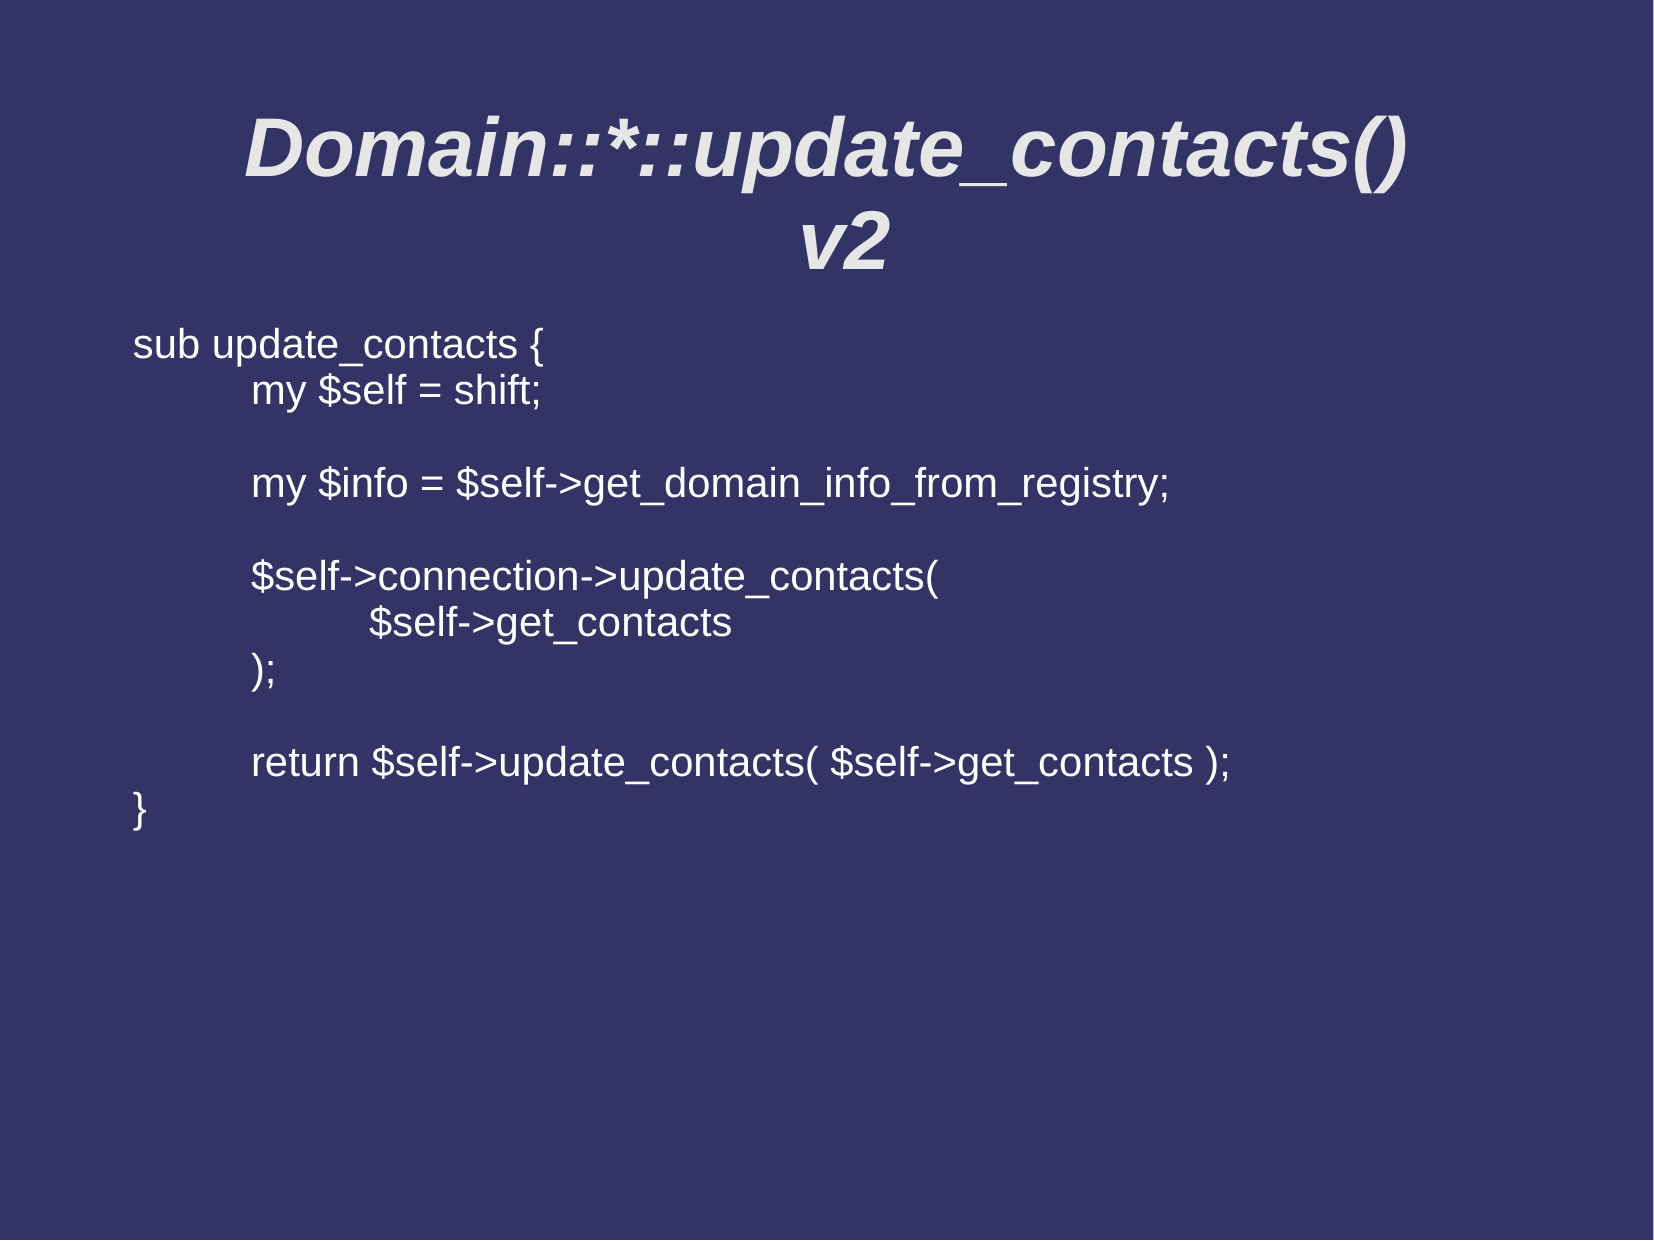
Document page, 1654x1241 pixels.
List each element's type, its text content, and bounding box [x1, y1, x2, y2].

title Domain::*::update_contacts() v2 [118, 90, 1536, 298]
text_box sub update_contacts { my $self = shift; my $info = $self->get_domain_info_from_registry; $self->connection->update_contacts( $self->get_contacts ); return $self->update_contacts( $self->get_contacts ); } [118, 312, 1536, 1134]
